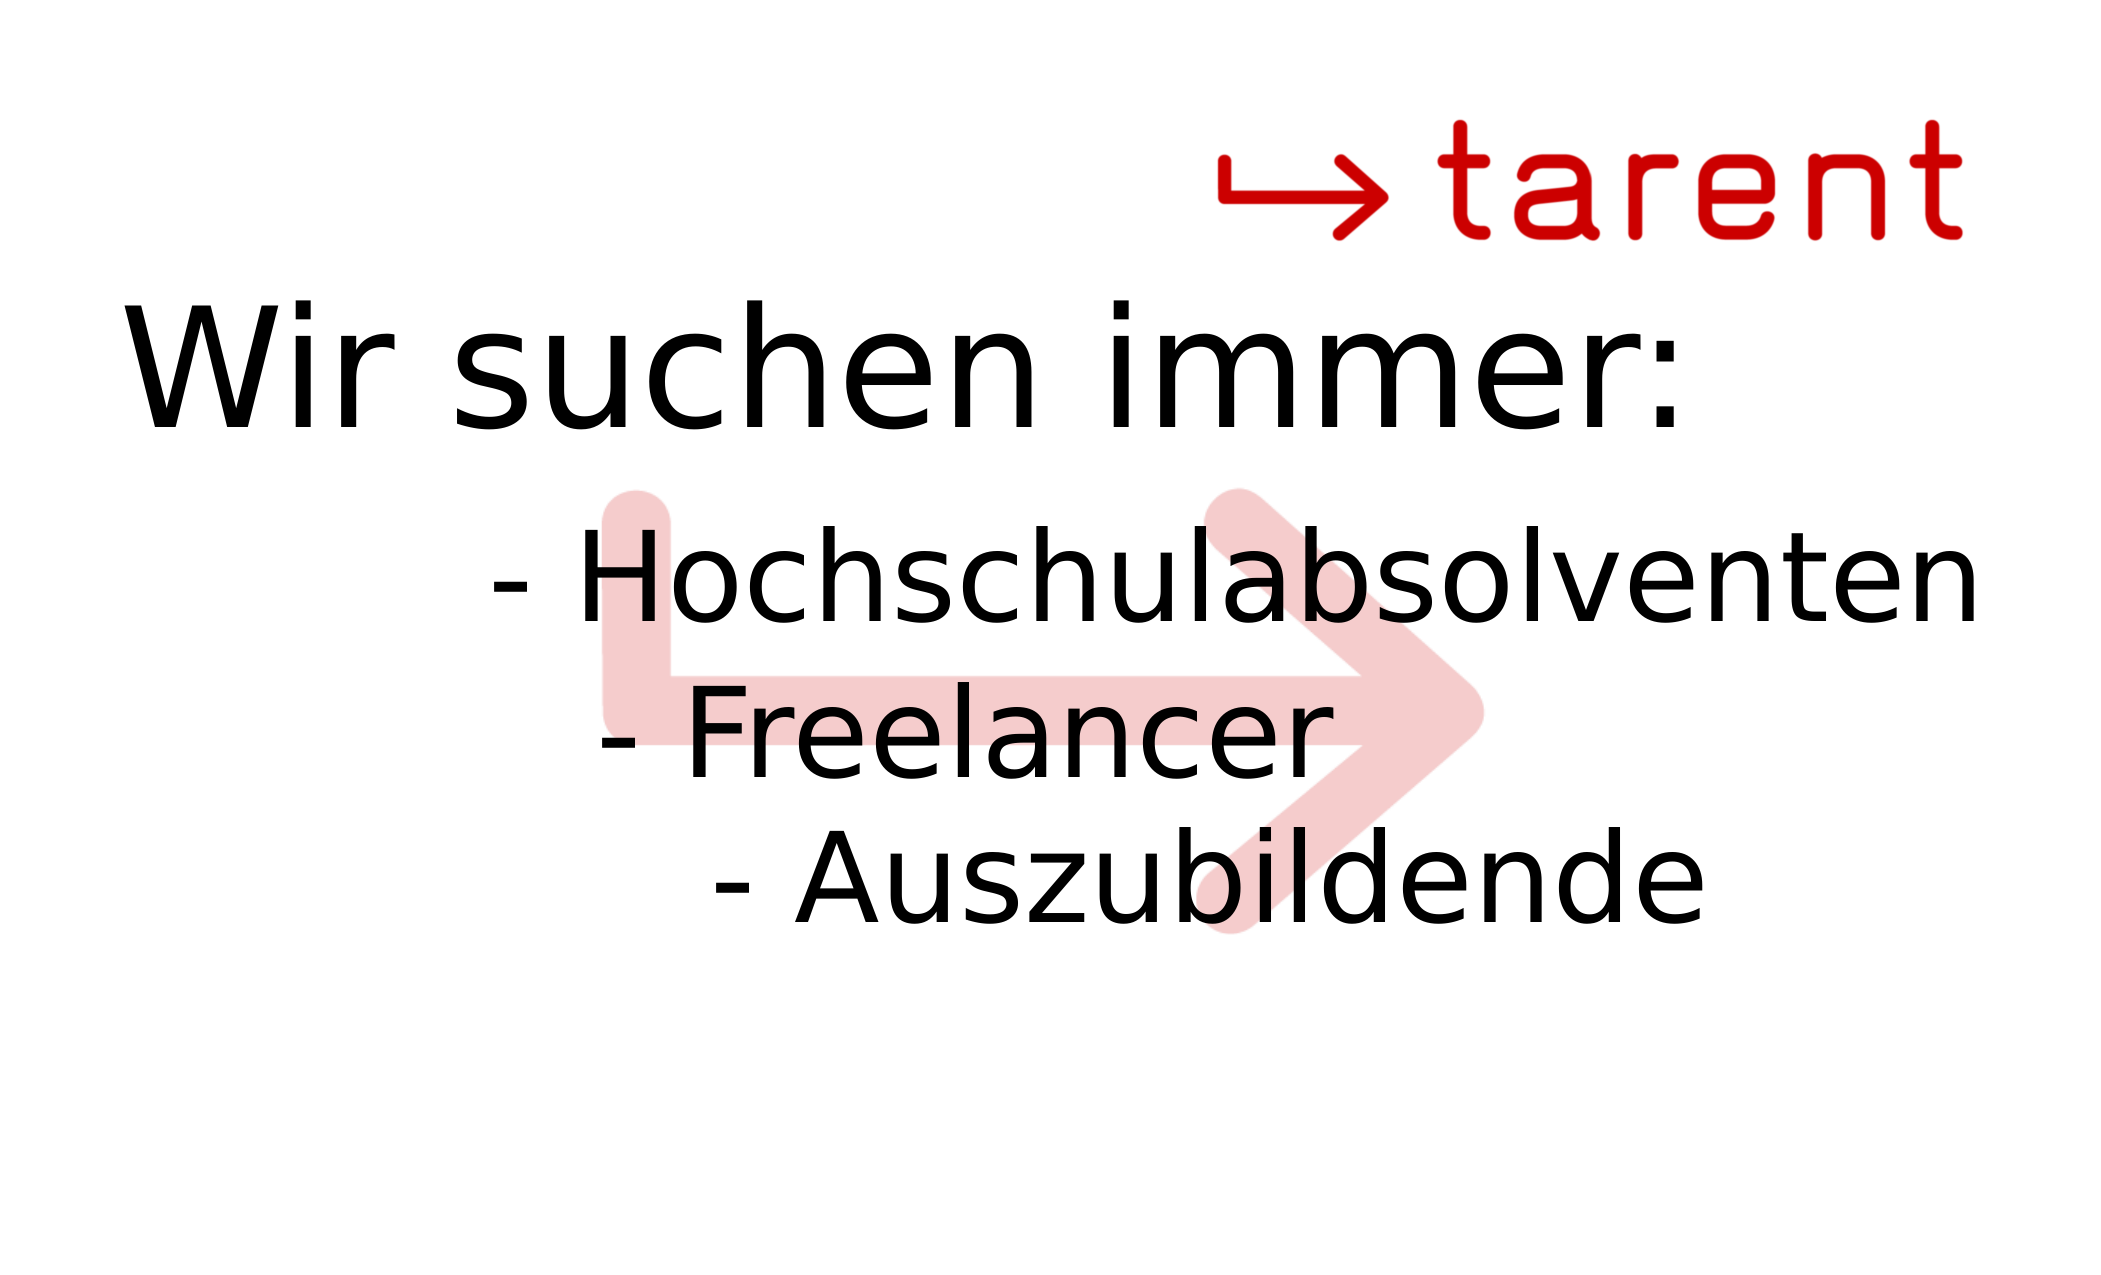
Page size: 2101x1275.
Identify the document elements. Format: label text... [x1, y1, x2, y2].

picture [1216, 118, 1964, 242]
text_box Wir suchen immer: - Hochschulabsolventen - Freelancer - Auszubildende [104, 265, 2042, 1115]
